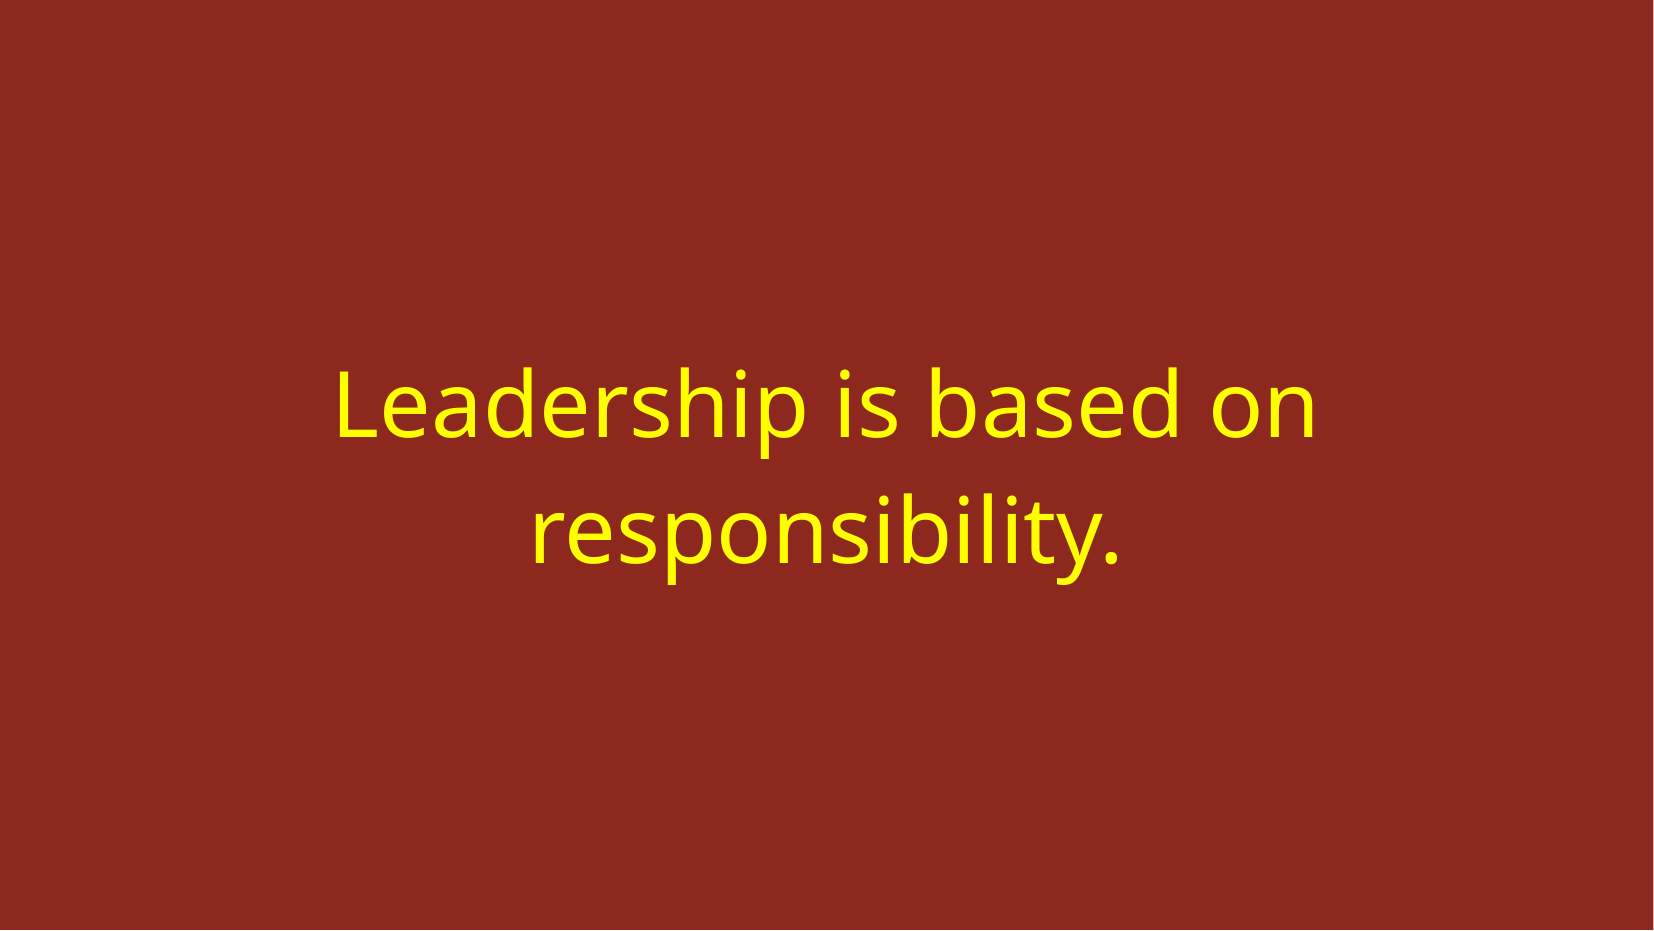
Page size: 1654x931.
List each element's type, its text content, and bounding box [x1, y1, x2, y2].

text_box Leadership is based on responsibility. [236, 0, 1418, 931]
